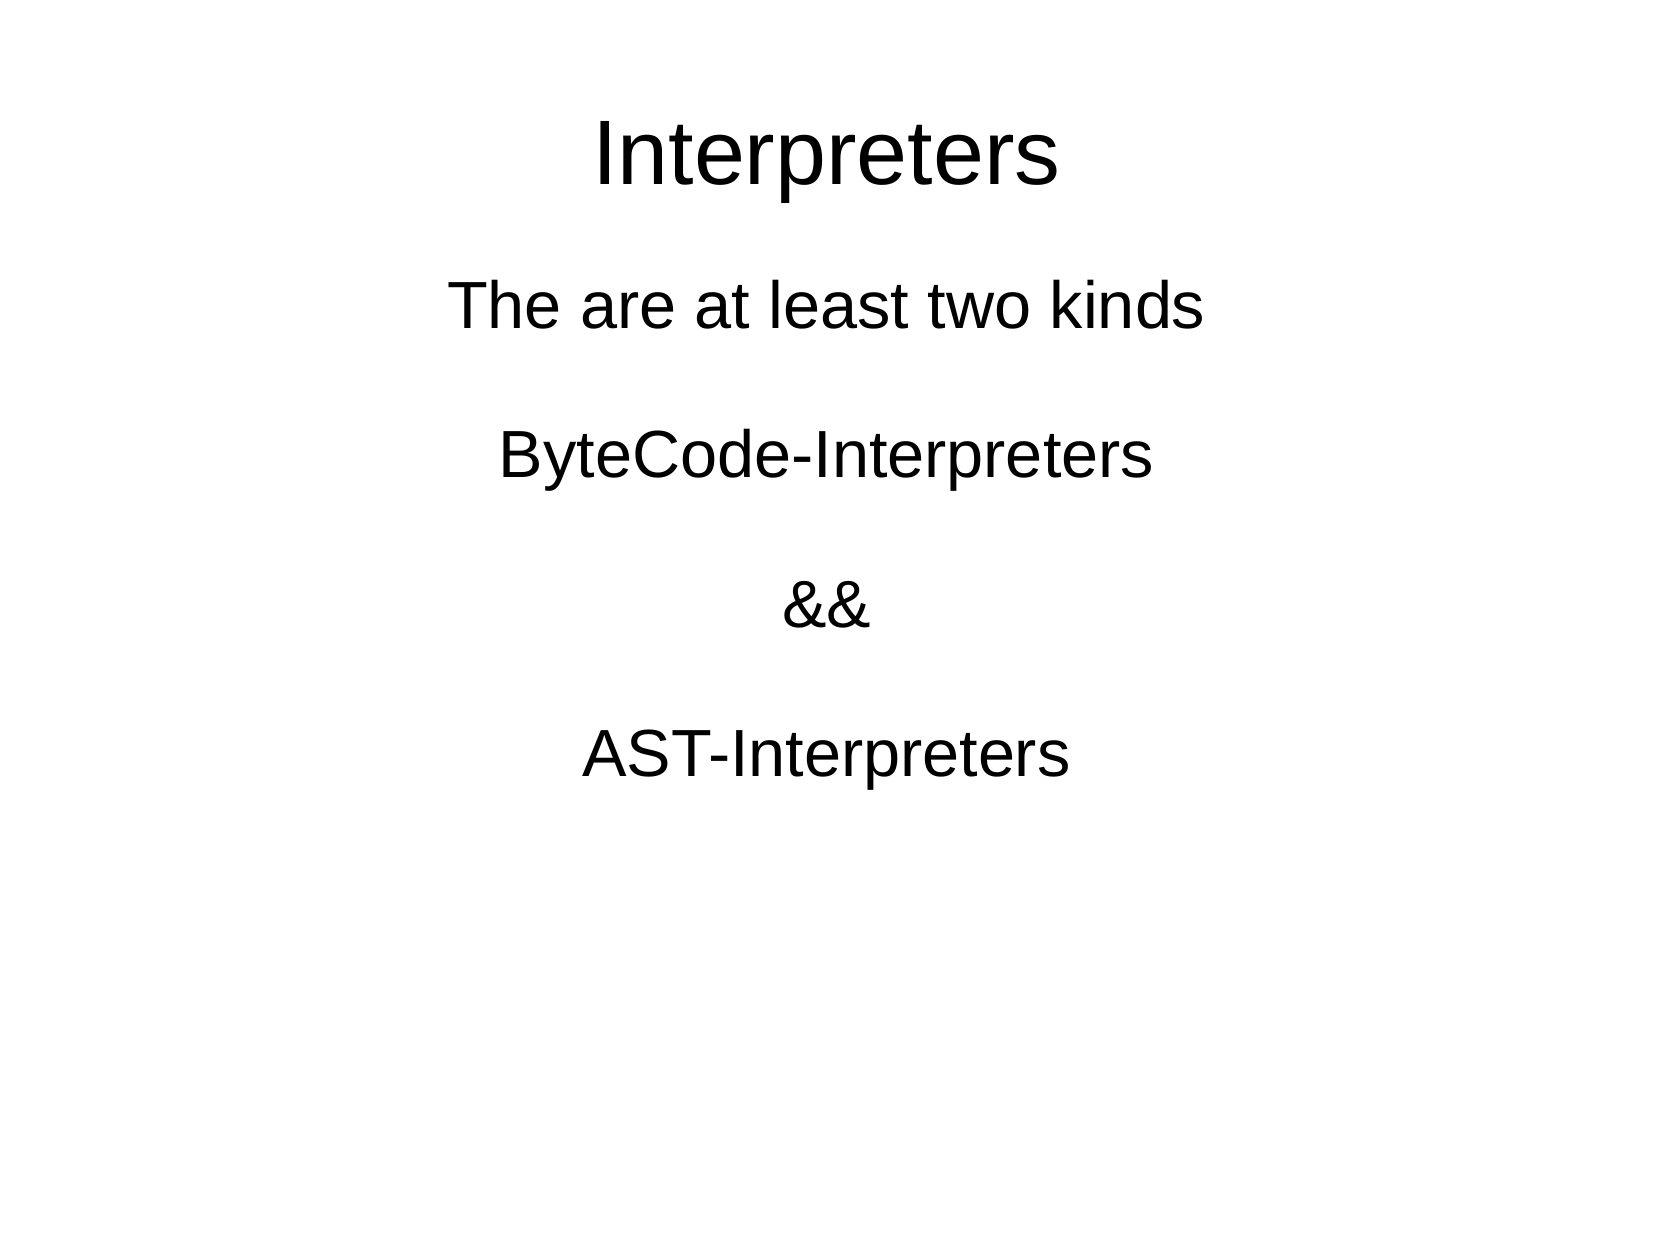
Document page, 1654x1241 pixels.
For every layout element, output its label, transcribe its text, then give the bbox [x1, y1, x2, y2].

subtitle The are at least two kinds ByteCode-Interpreters && AST-Interpreters [82, 49, 1571, 1010]
